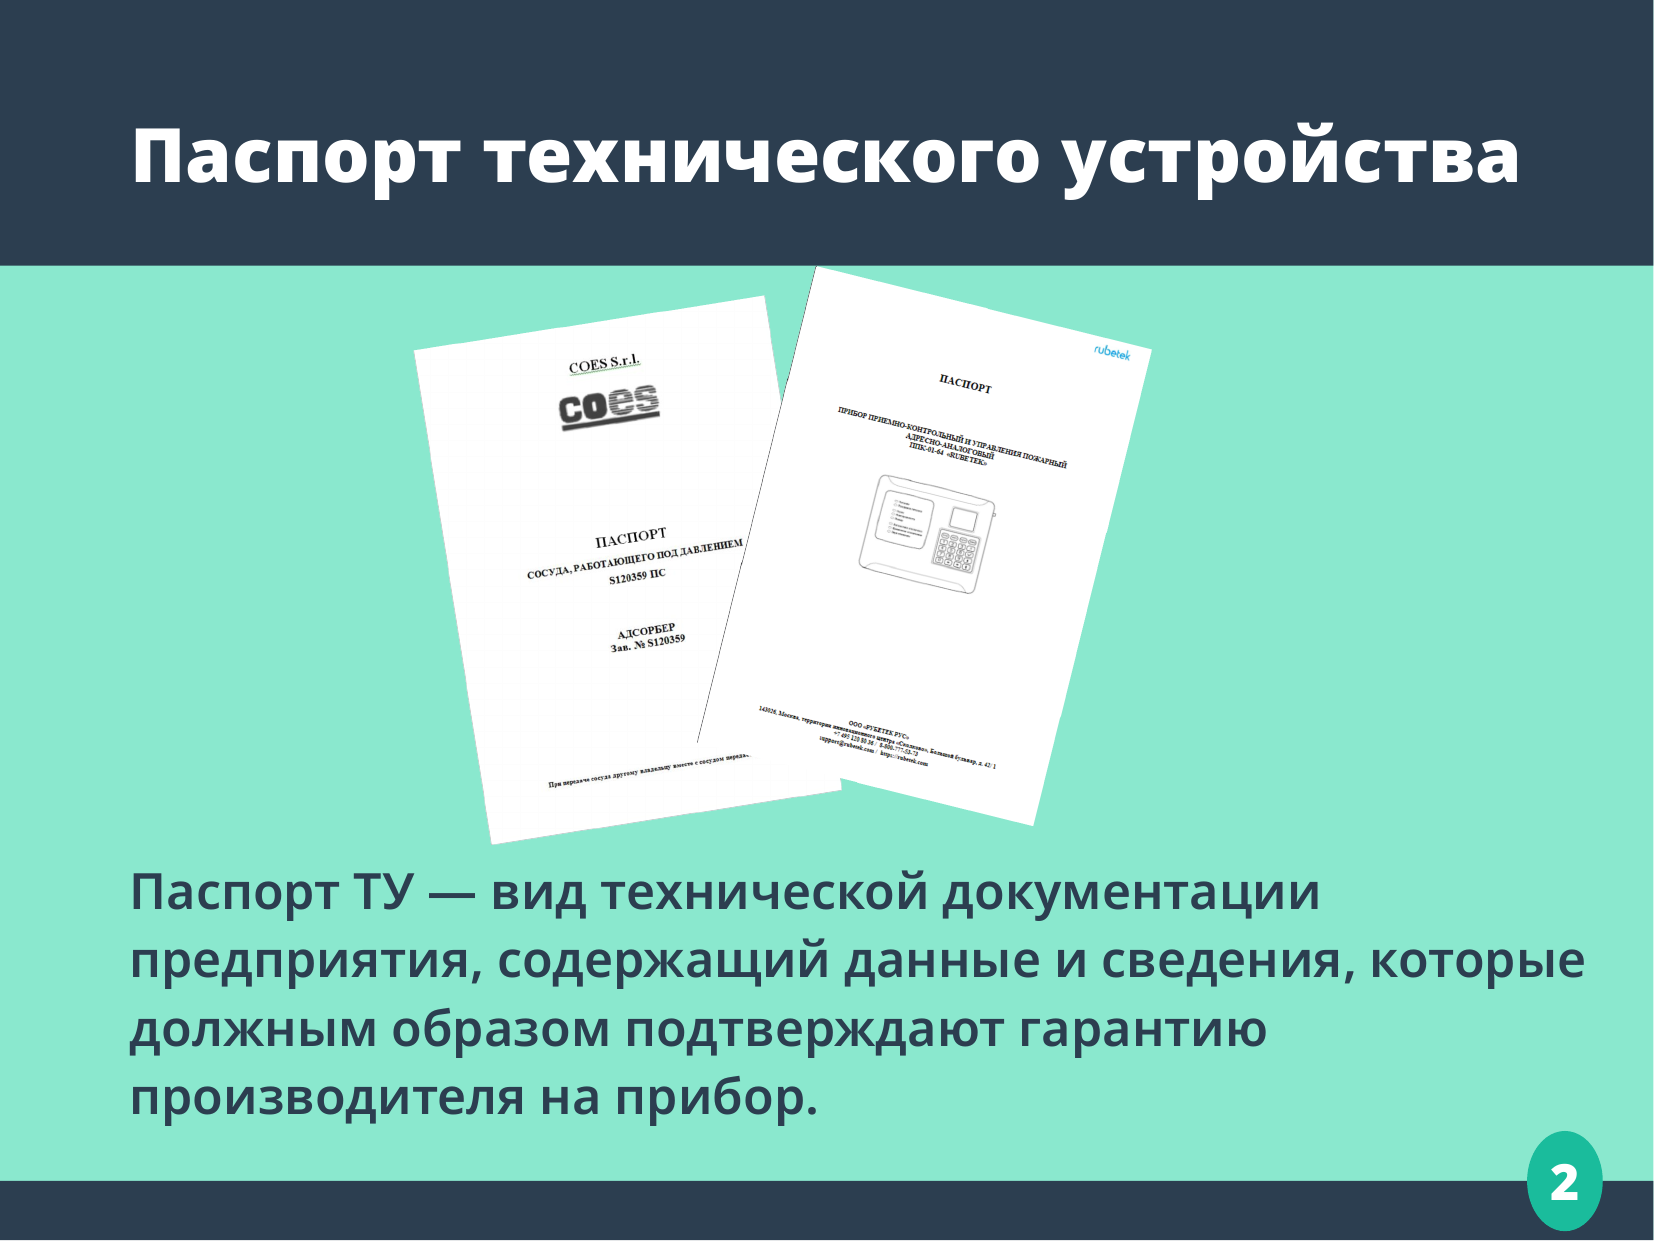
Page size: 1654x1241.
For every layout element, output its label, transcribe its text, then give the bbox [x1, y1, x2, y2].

list Паспорт ТУ — вид технической документации предприятия, содержащий данные и сведения, которые должным образом подтверждают гарантию производителя на прибор. [58, 856, 1595, 1152]
picture [413, 265, 1152, 845]
title Паспорт технического устройства [58, 49, 1595, 207]
